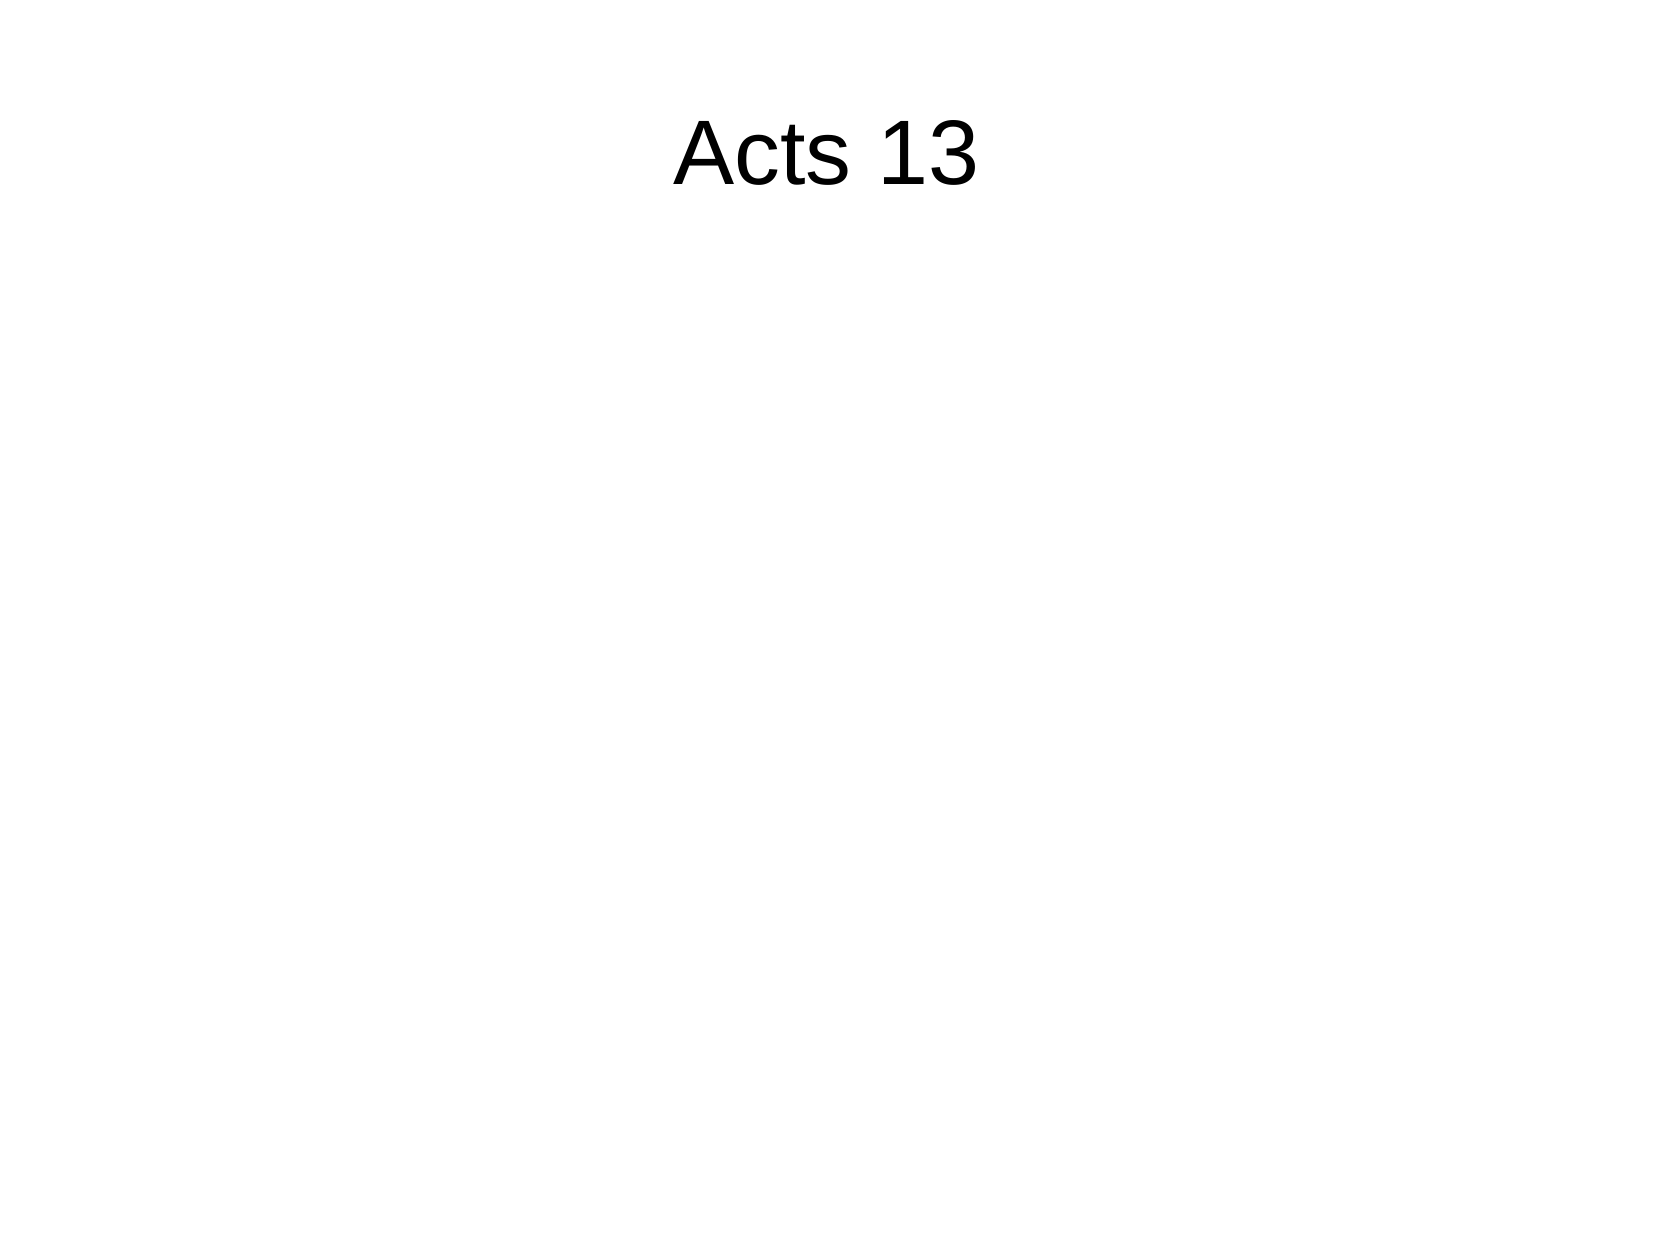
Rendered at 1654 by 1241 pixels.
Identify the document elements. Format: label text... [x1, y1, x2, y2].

title Acts 13 [82, 49, 1571, 257]
